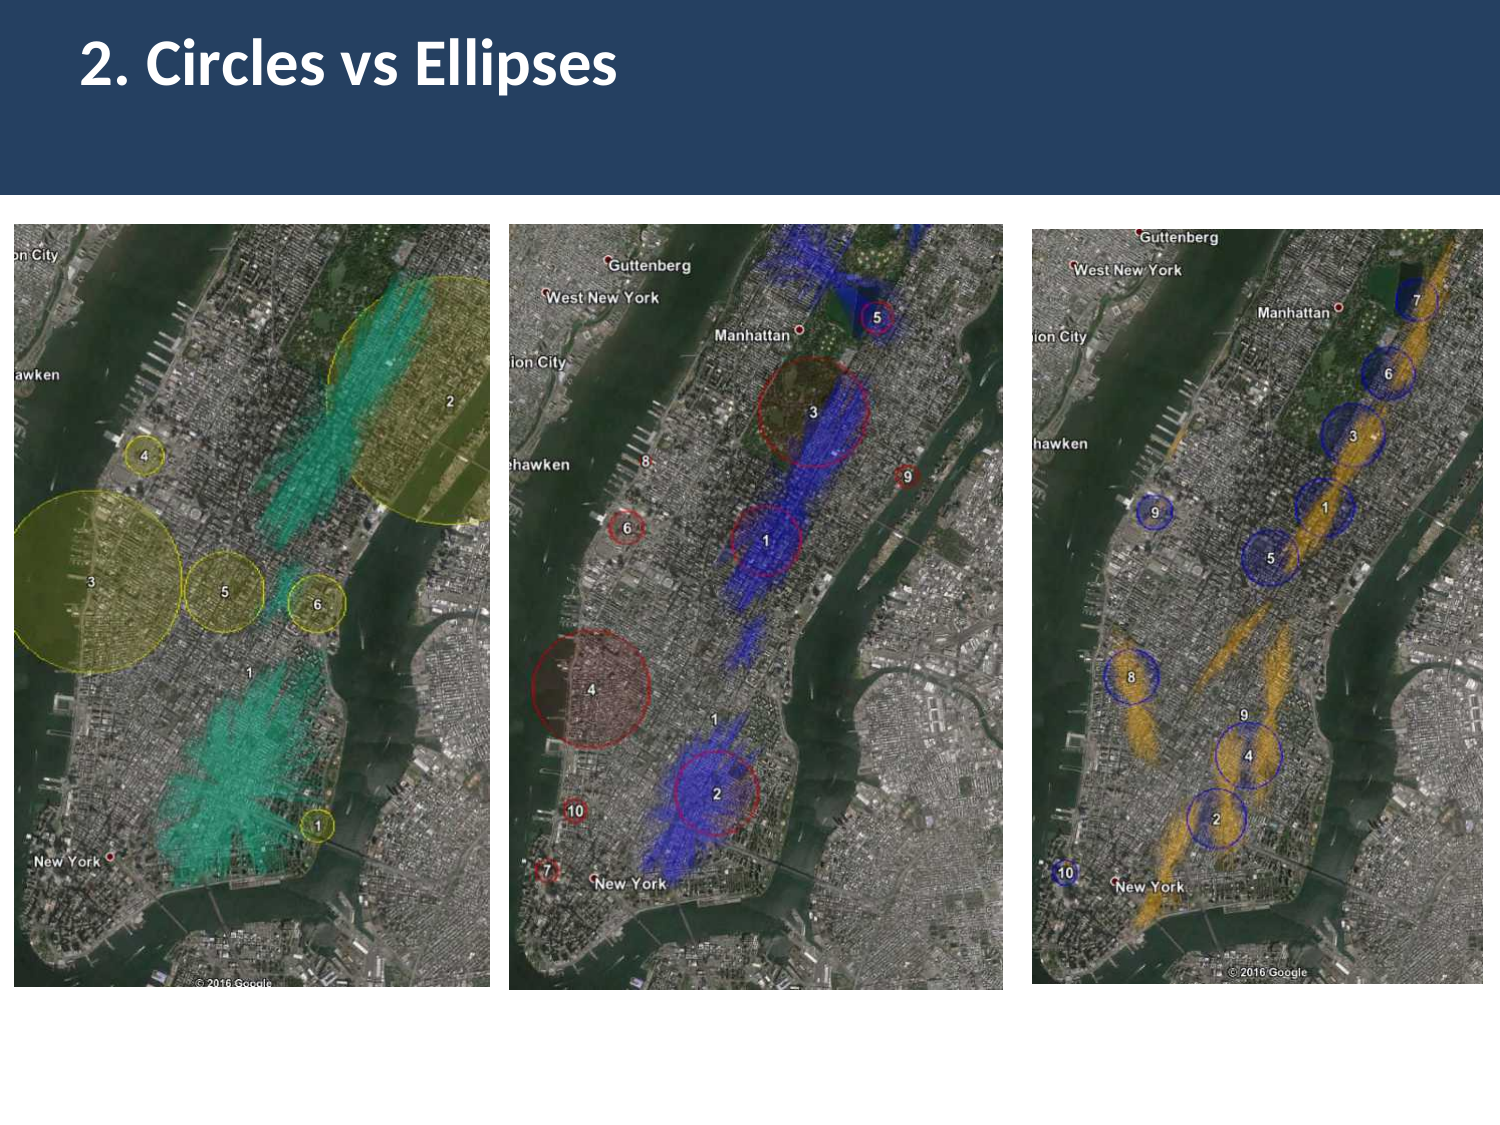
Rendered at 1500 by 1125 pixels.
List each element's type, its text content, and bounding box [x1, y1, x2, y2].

picture [509, 224, 1003, 990]
text_box [0, 0, 1500, 195]
picture [1032, 229, 1483, 984]
text_box 2. Circles vs Ellipses [64, 11, 1500, 107]
picture [14, 224, 490, 987]
